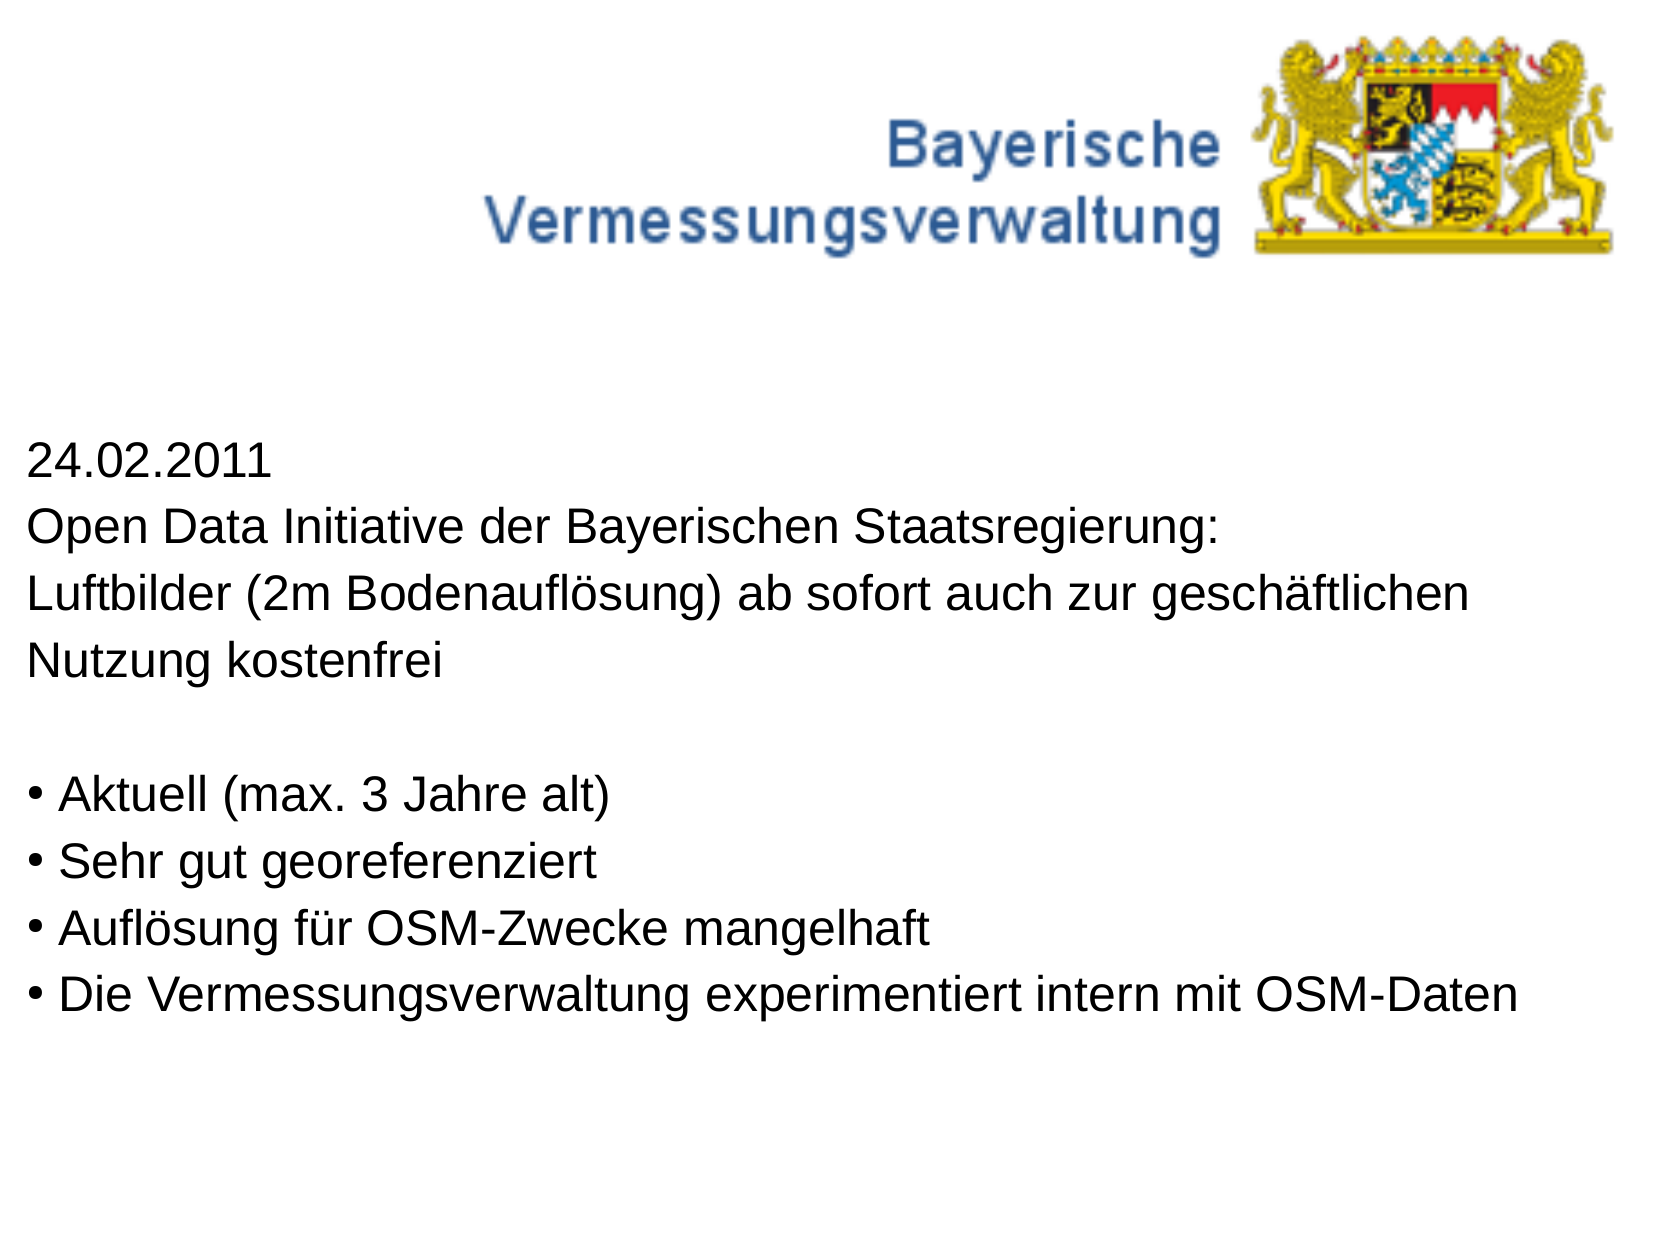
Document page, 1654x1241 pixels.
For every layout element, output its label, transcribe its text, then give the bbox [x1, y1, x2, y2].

text_box 24.02.2011 Open Data Initiative der Bayerischen Staatsregierung: Luftbilder (2m Bodenauflösung) ab sofort auch zur geschäftlichen Nutzung kostenfrei Aktuell (max. 3 Jahre alt) Sehr gut georeferenziert Auflösung für OSM-Zwecke mangelhaft Die Vermessungsverwaltung experimentiert intern mit OSM-Daten [11, 413, 1654, 1019]
picture [425, 27, 1625, 266]
